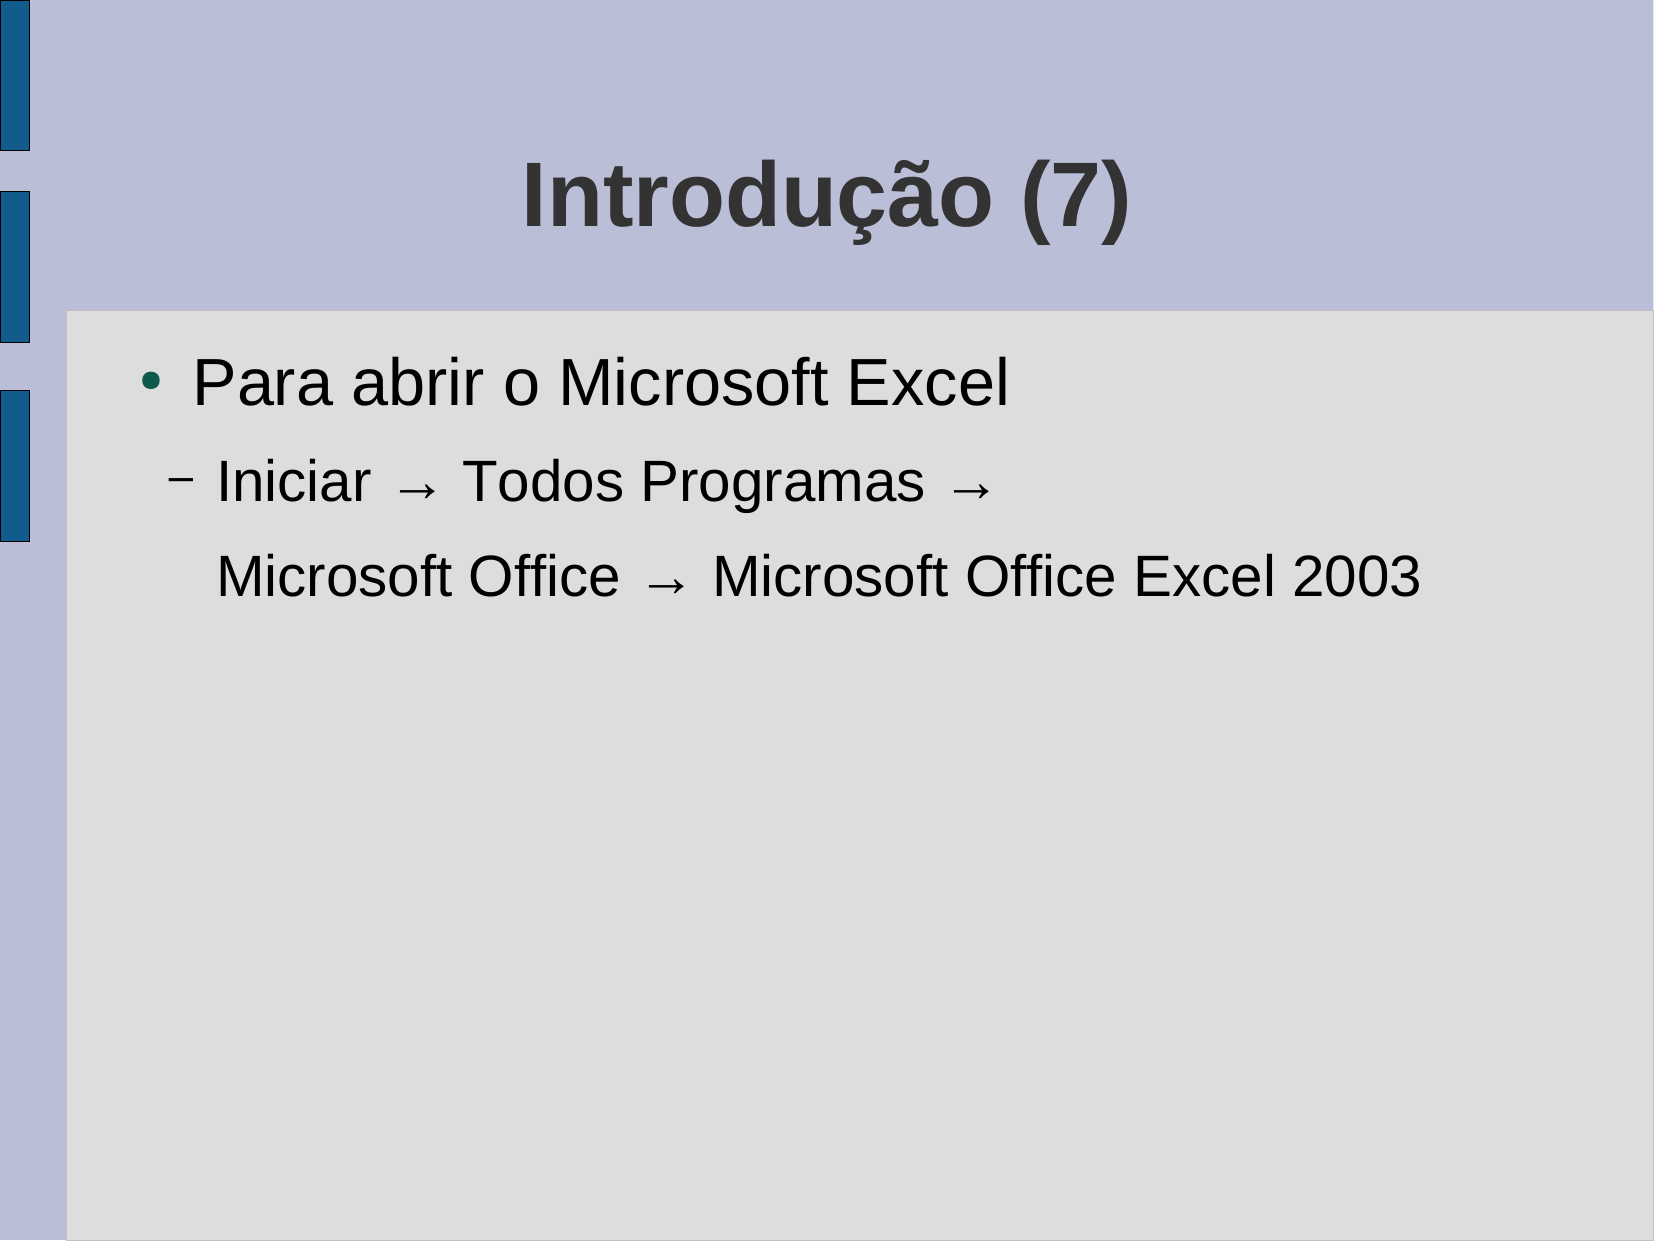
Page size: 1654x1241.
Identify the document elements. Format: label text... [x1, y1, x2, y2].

title Introdução (7) [121, 98, 1534, 291]
list Para abrir o Microsoft Excel Iniciar → Todos Programas → Microsoft Office → Microsoft Office Excel 2003 [121, 344, 1534, 1112]
